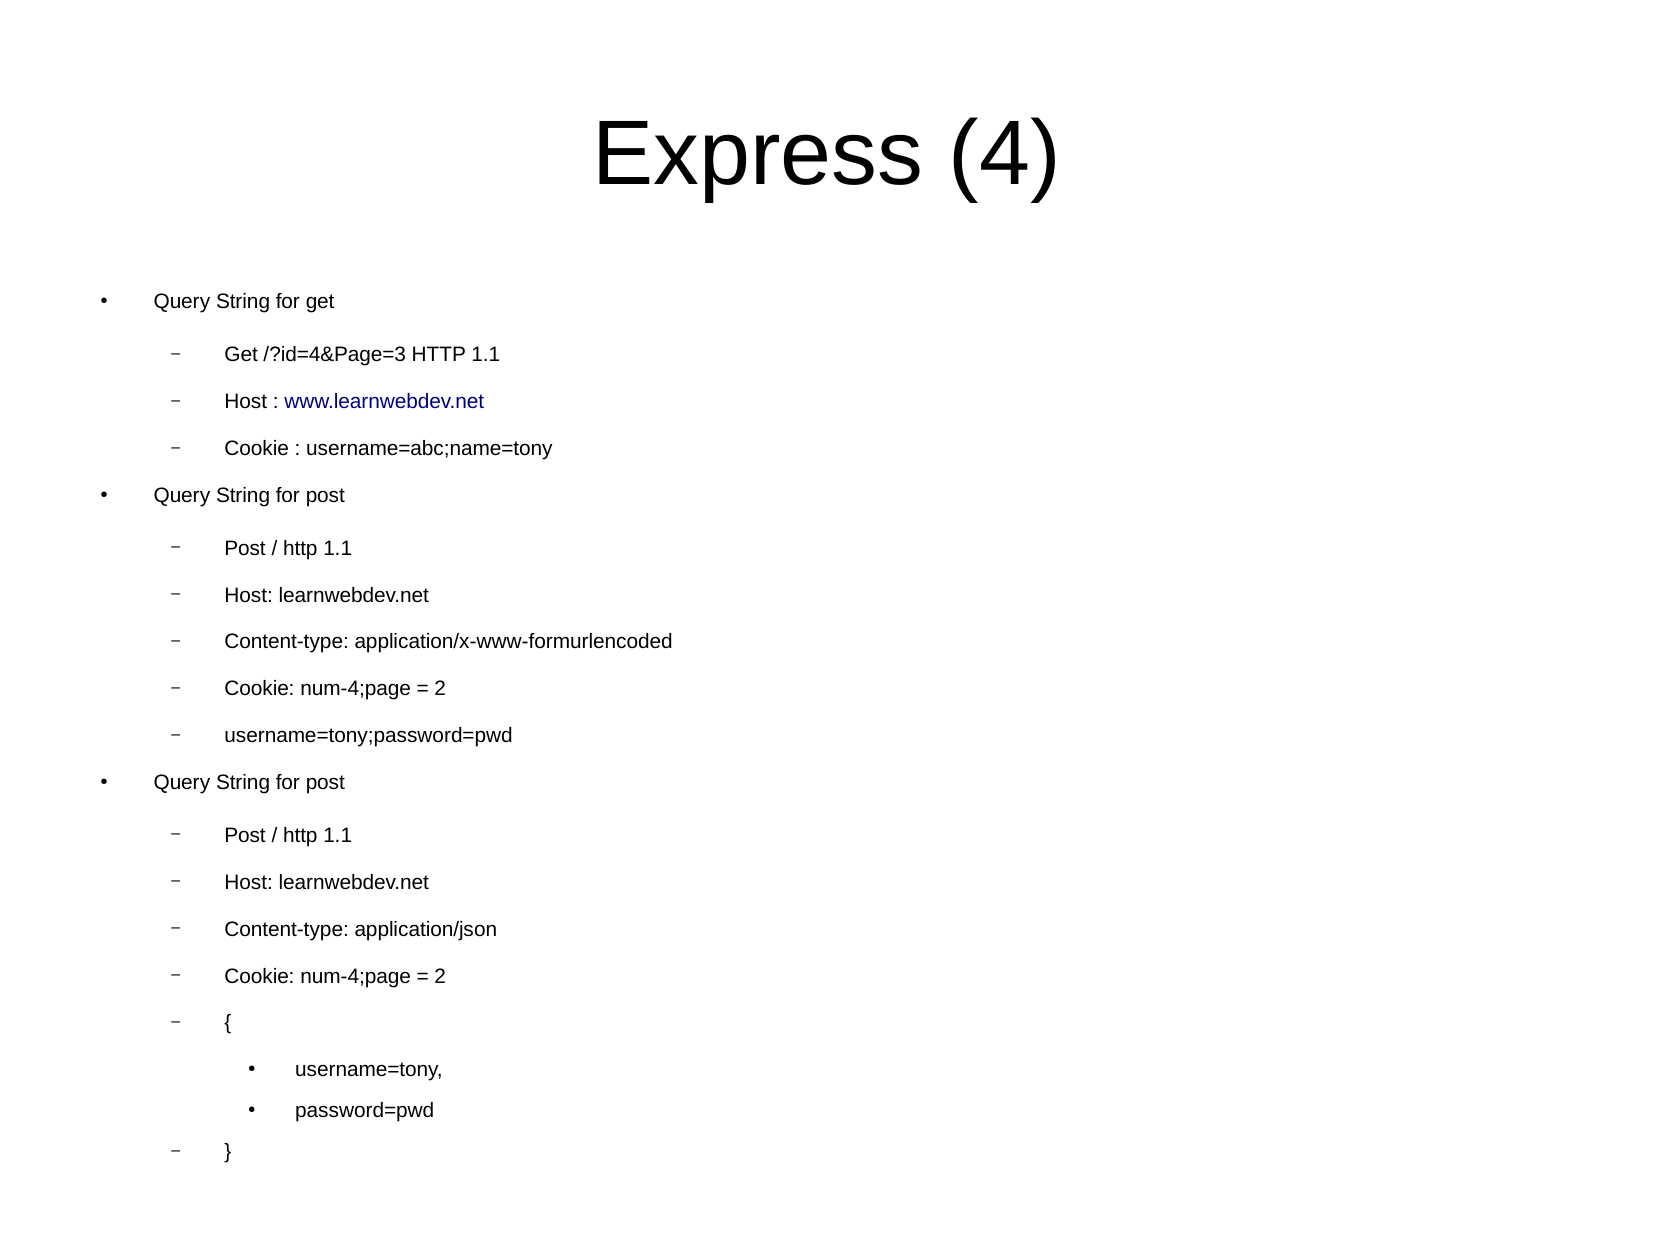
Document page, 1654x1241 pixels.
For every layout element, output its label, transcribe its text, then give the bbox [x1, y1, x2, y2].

title Express (4) [82, 49, 1571, 257]
list Query String for get Get /?id=4&Page=3 HTTP 1.1 Host : www.learnwebdev.net Cookie : username=abc;name=tony Query String for post Post / http 1.1 Host: learnwebdev.net Content-type: application/x-www-formurlencoded Cookie: num-4;page = 2 username=tony;password=pwd Query String for post Post / http 1.1 Host: learnwebdev.net Content-type: application/json Cookie: num-4;page = 2 { username=tony, password=pwd } [82, 290, 1571, 1216]
